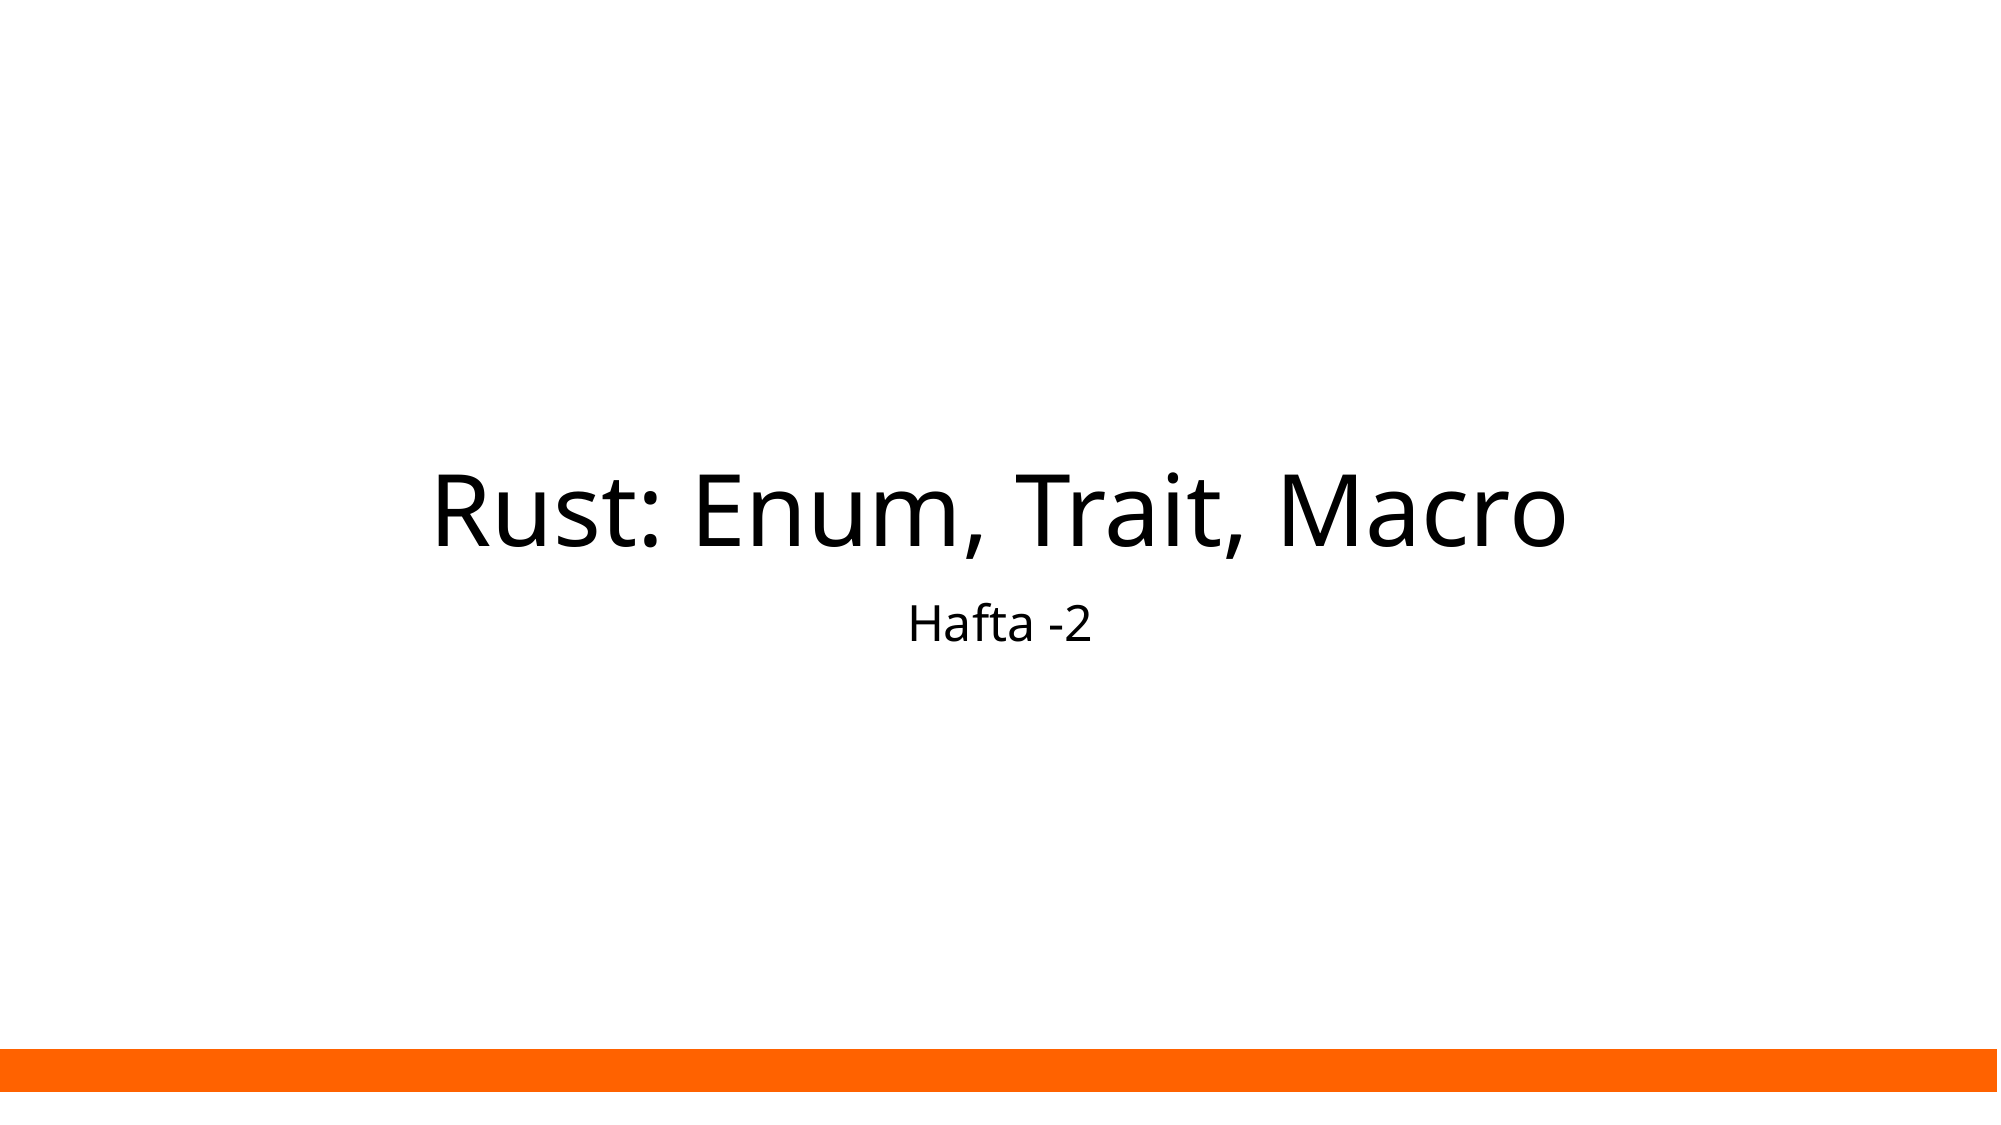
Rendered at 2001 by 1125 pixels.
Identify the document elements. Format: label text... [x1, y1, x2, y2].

text_box [0, 1049, 1997, 1092]
subtitle Hafta -2 [249, 590, 1750, 863]
title Rust: Enum, Trait, Macro [249, 184, 1750, 576]
